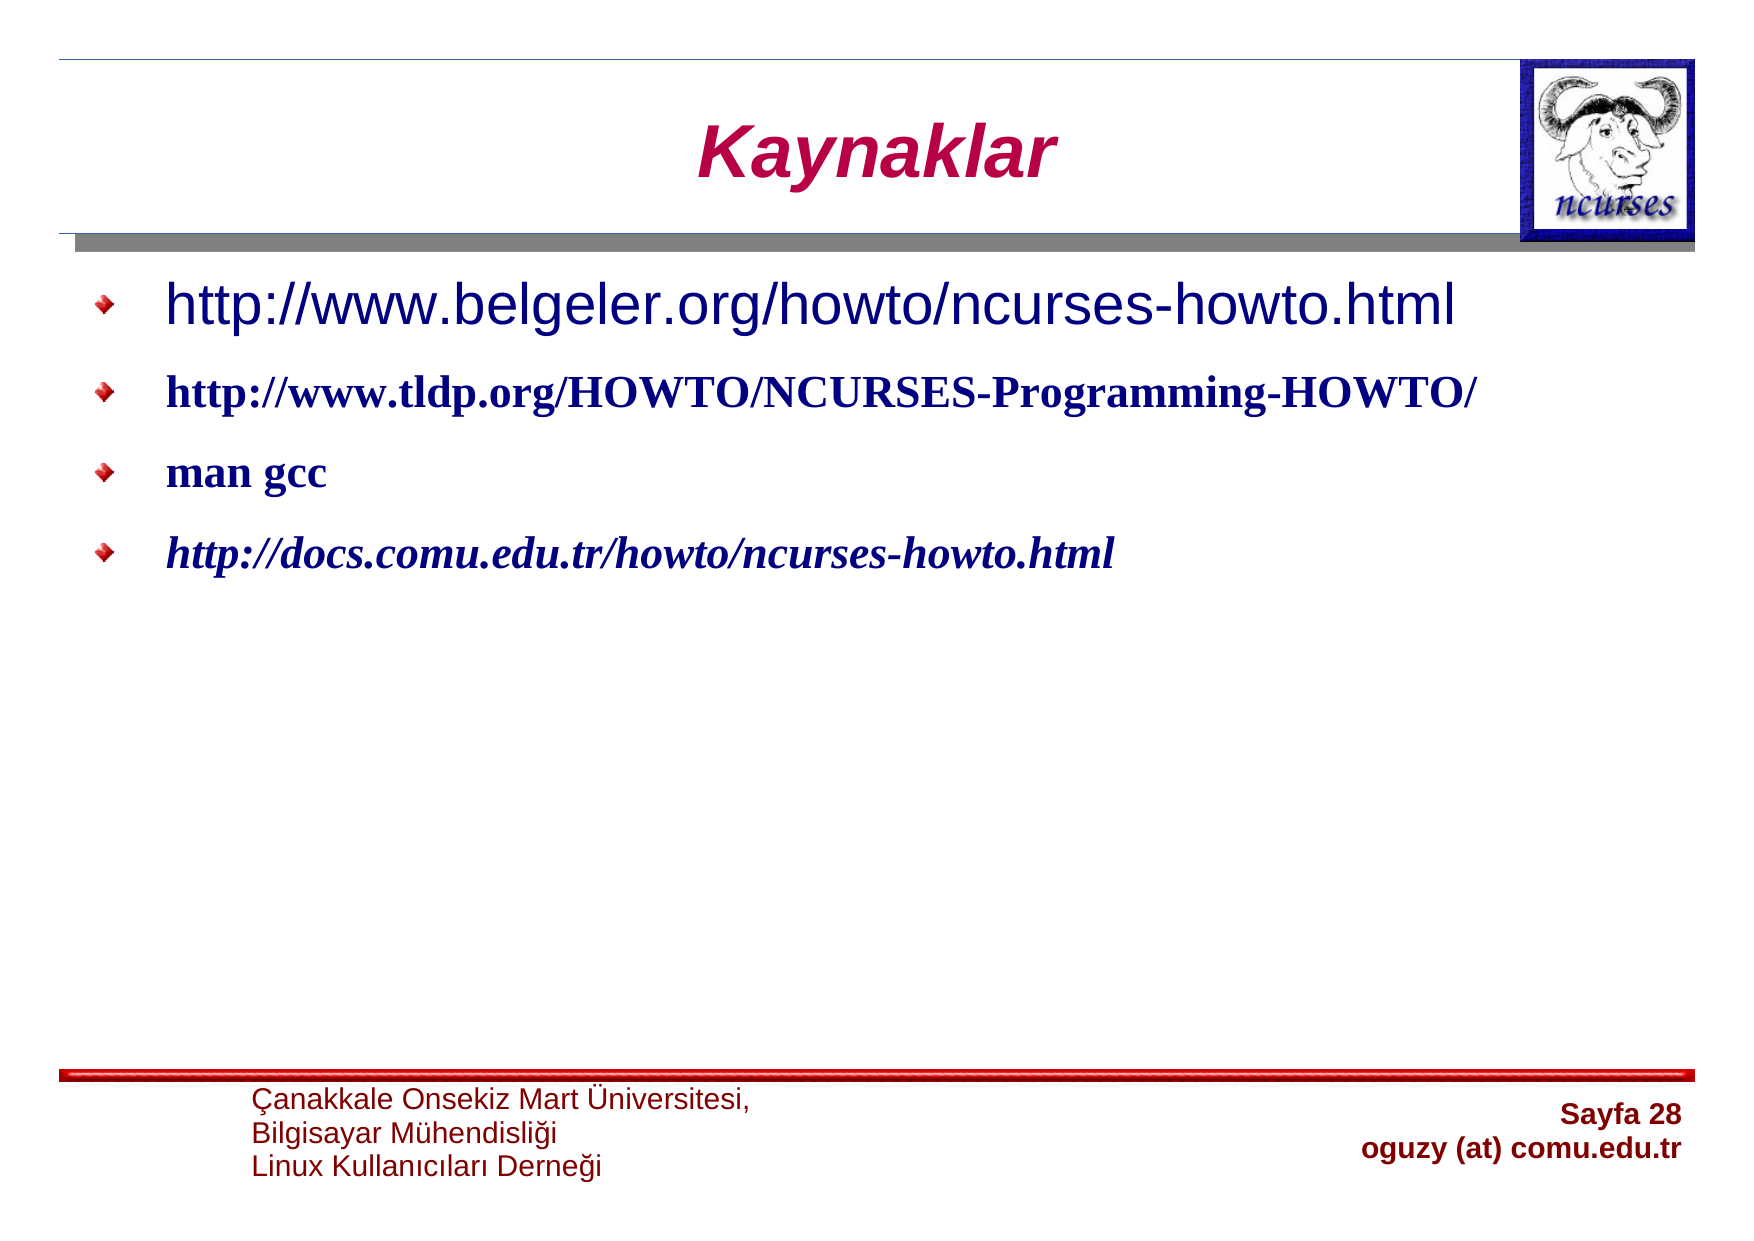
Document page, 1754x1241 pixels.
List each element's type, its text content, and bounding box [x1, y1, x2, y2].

list http://www.belgeler.org/howto/ncurses-howto.html http://www.tldp.org/HOWTO/NCURSES-Programming-HOWTO/ man gcc http://docs.comu.edu.tr/howto/ncurses-howto.html [71, 272, 1743, 1055]
picture [59, 1069, 1695, 1082]
title Kaynaklar [59, 59, 1695, 244]
